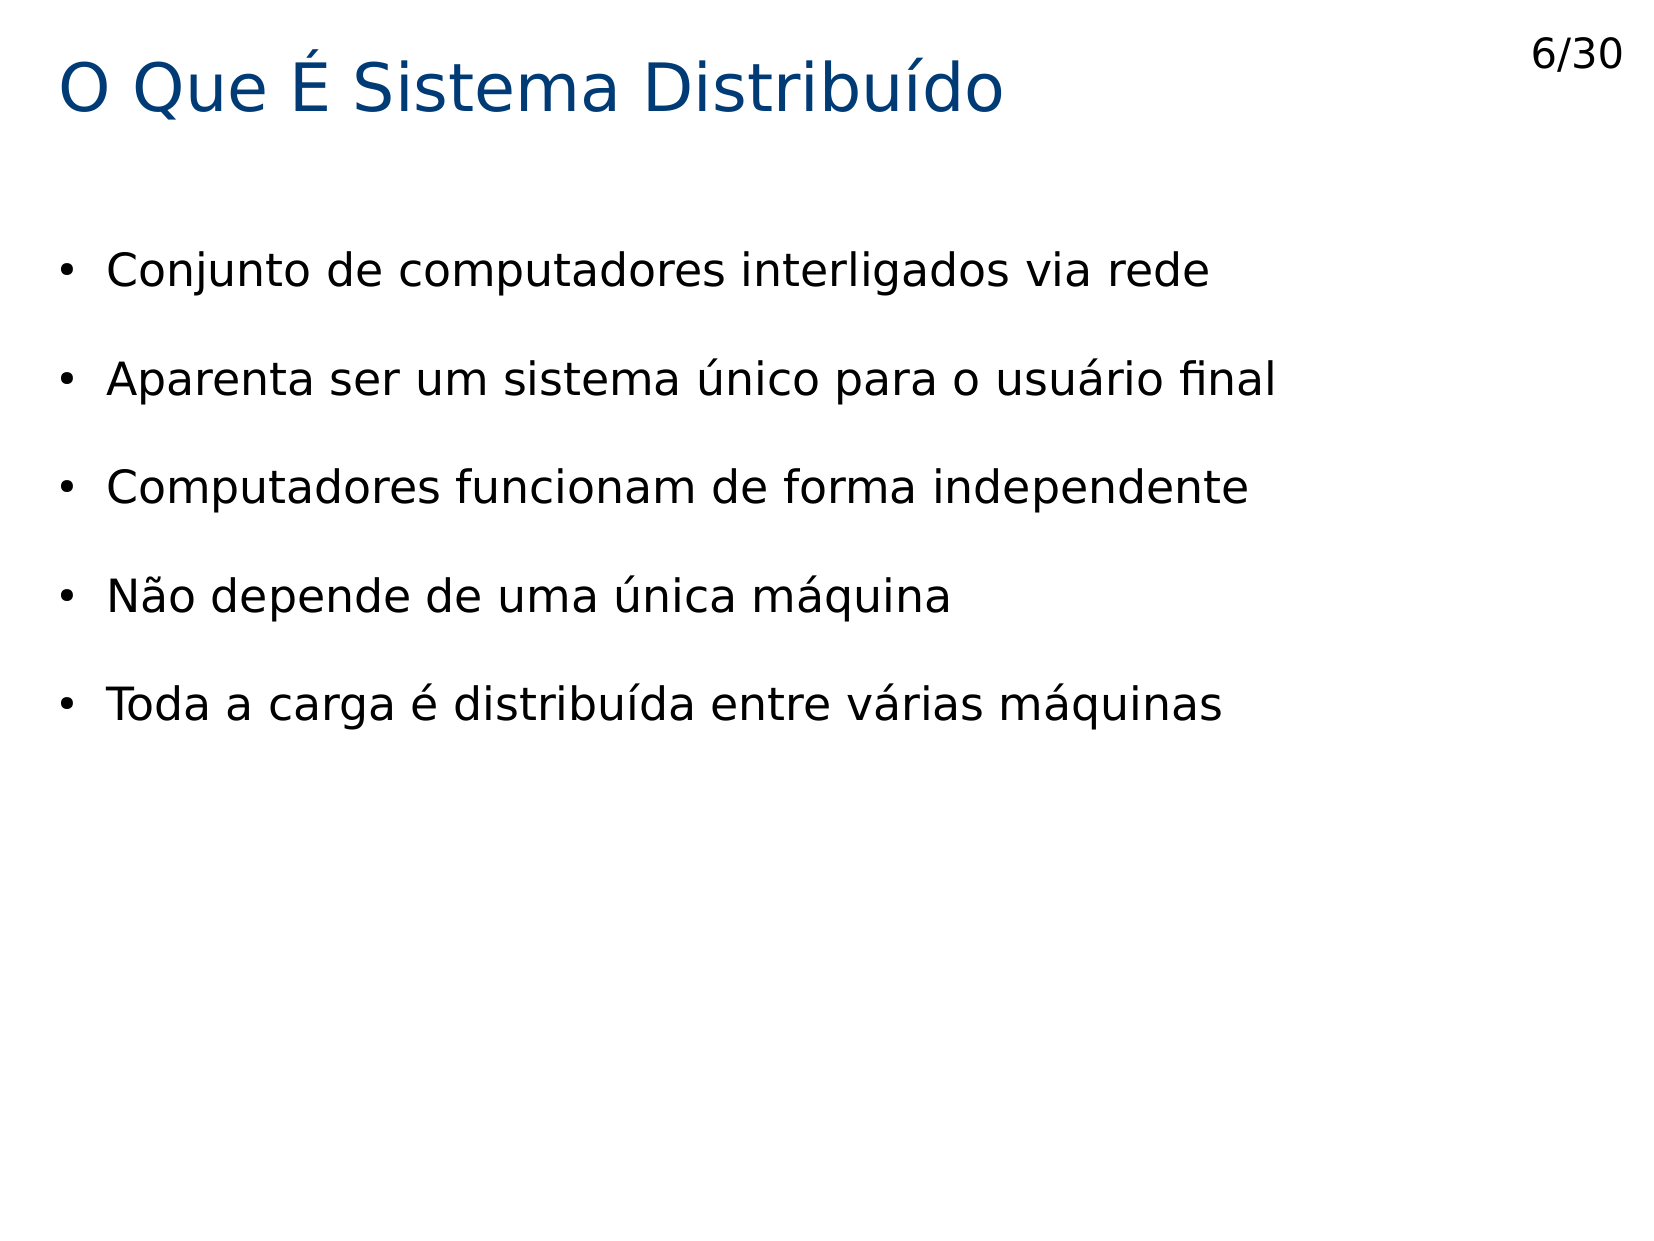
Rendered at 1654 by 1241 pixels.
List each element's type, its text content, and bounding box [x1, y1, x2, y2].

title O Que É Sistema Distribuído [59, 29, 1506, 148]
list Conjunto de computadores interligados via rede Aparenta ser um sistema único para o usuário final Computadores funcionam de forma independente Não depende de uma única máquina Toda a carga é distribuída entre várias máquinas [59, 236, 1595, 1211]
